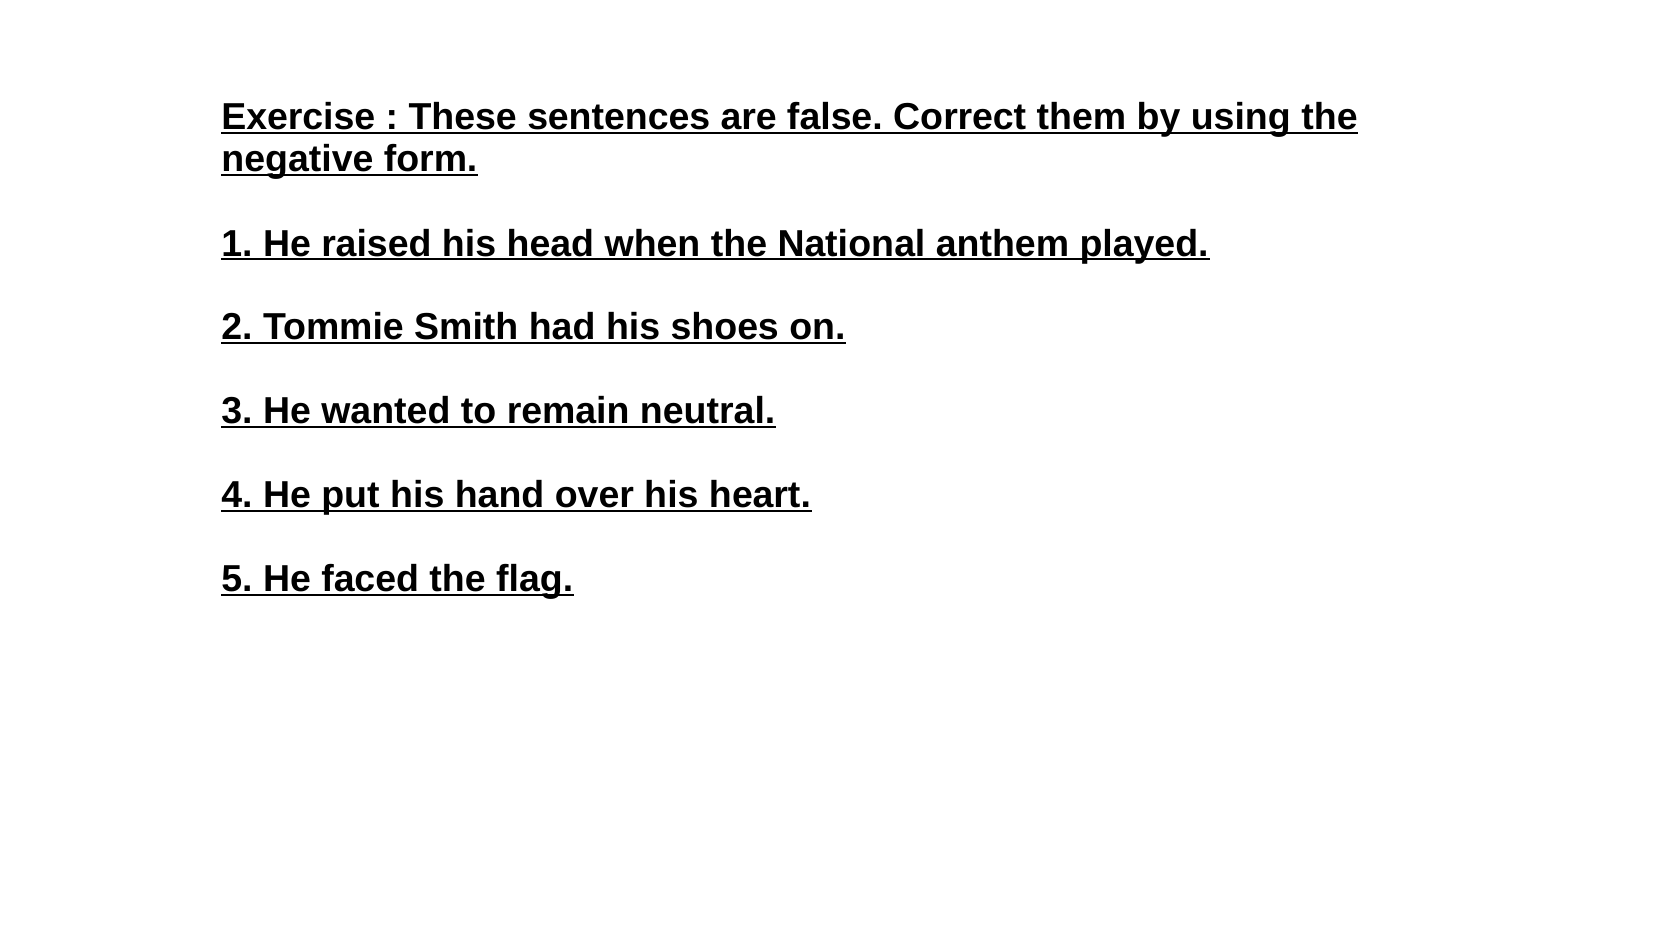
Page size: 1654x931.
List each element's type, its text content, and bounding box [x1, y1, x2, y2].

text_box Exercise : These sentences are false. Correct them by using the negative form. 1. He raised his head when the National anthem played. 2. Tommie Smith had his shoes on. 3. He wanted to remain neutral. 4. He put his hand over his heart. 5. He faced the flag. [206, 88, 1447, 608]
